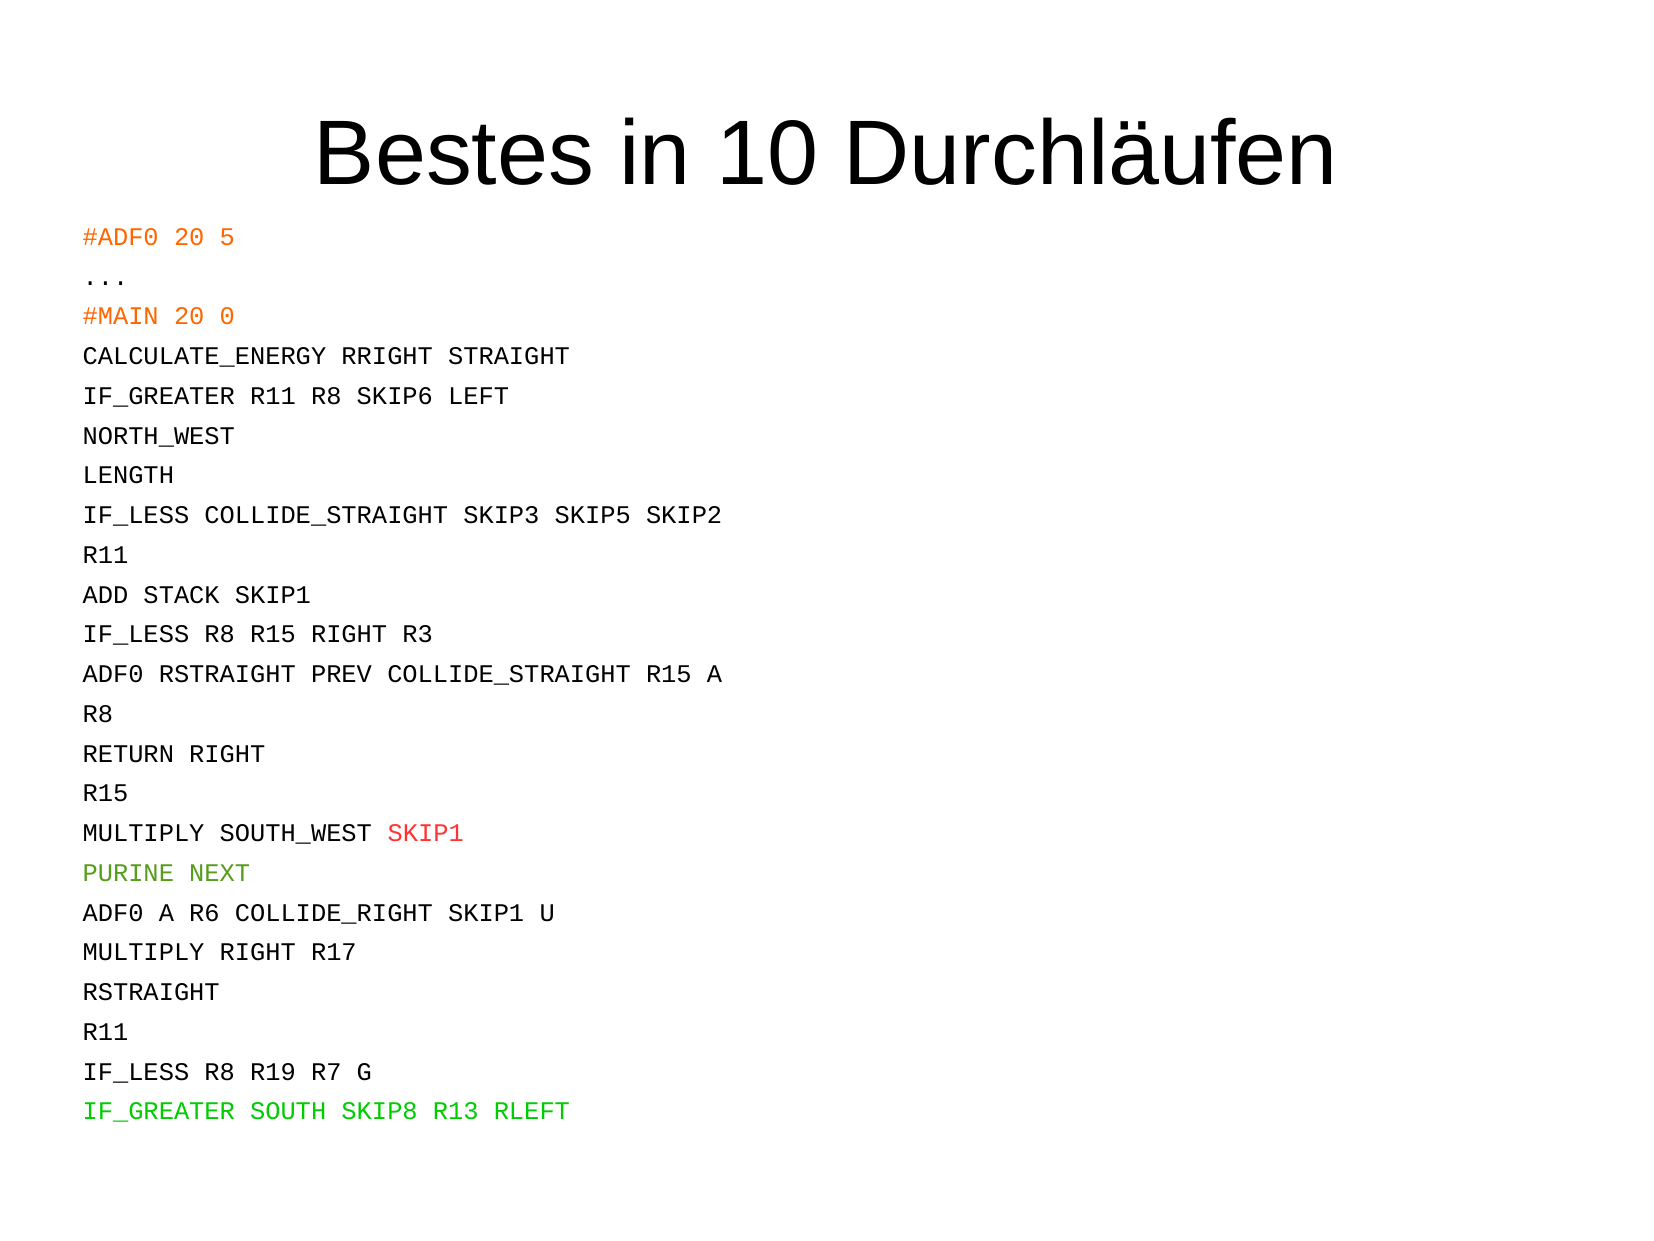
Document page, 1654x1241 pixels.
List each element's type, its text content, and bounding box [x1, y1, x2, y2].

title Bestes in 10 Durchläufen [82, 49, 1571, 224]
list #ADF0 20 5 ... #MAIN 20 0 CALCULATE_ENERGY RRIGHT STRAIGHT IF_GREATER R11 R8 SKIP6 LEFT NORTH_WEST LENGTH IF_LESS COLLIDE_STRAIGHT SKIP3 SKIP5 SKIP2 R11 ADD STACK SKIP1 IF_LESS R8 R15 RIGHT R3 ADF0 RSTRAIGHT PREV COLLIDE_STRAIGHT R15 A R8 RETURN RIGHT R15 MULTIPLY SOUTH_WEST SKIP1 PURINE NEXT ADF0 A R6 COLLIDE_RIGHT SKIP1 U MULTIPLY RIGHT R17 RSTRAIGHT R11 IF_LESS R8 R19 R7 G IF_GREATER SOUTH SKIP8 R13 RLEFT [82, 224, 1571, 1134]
